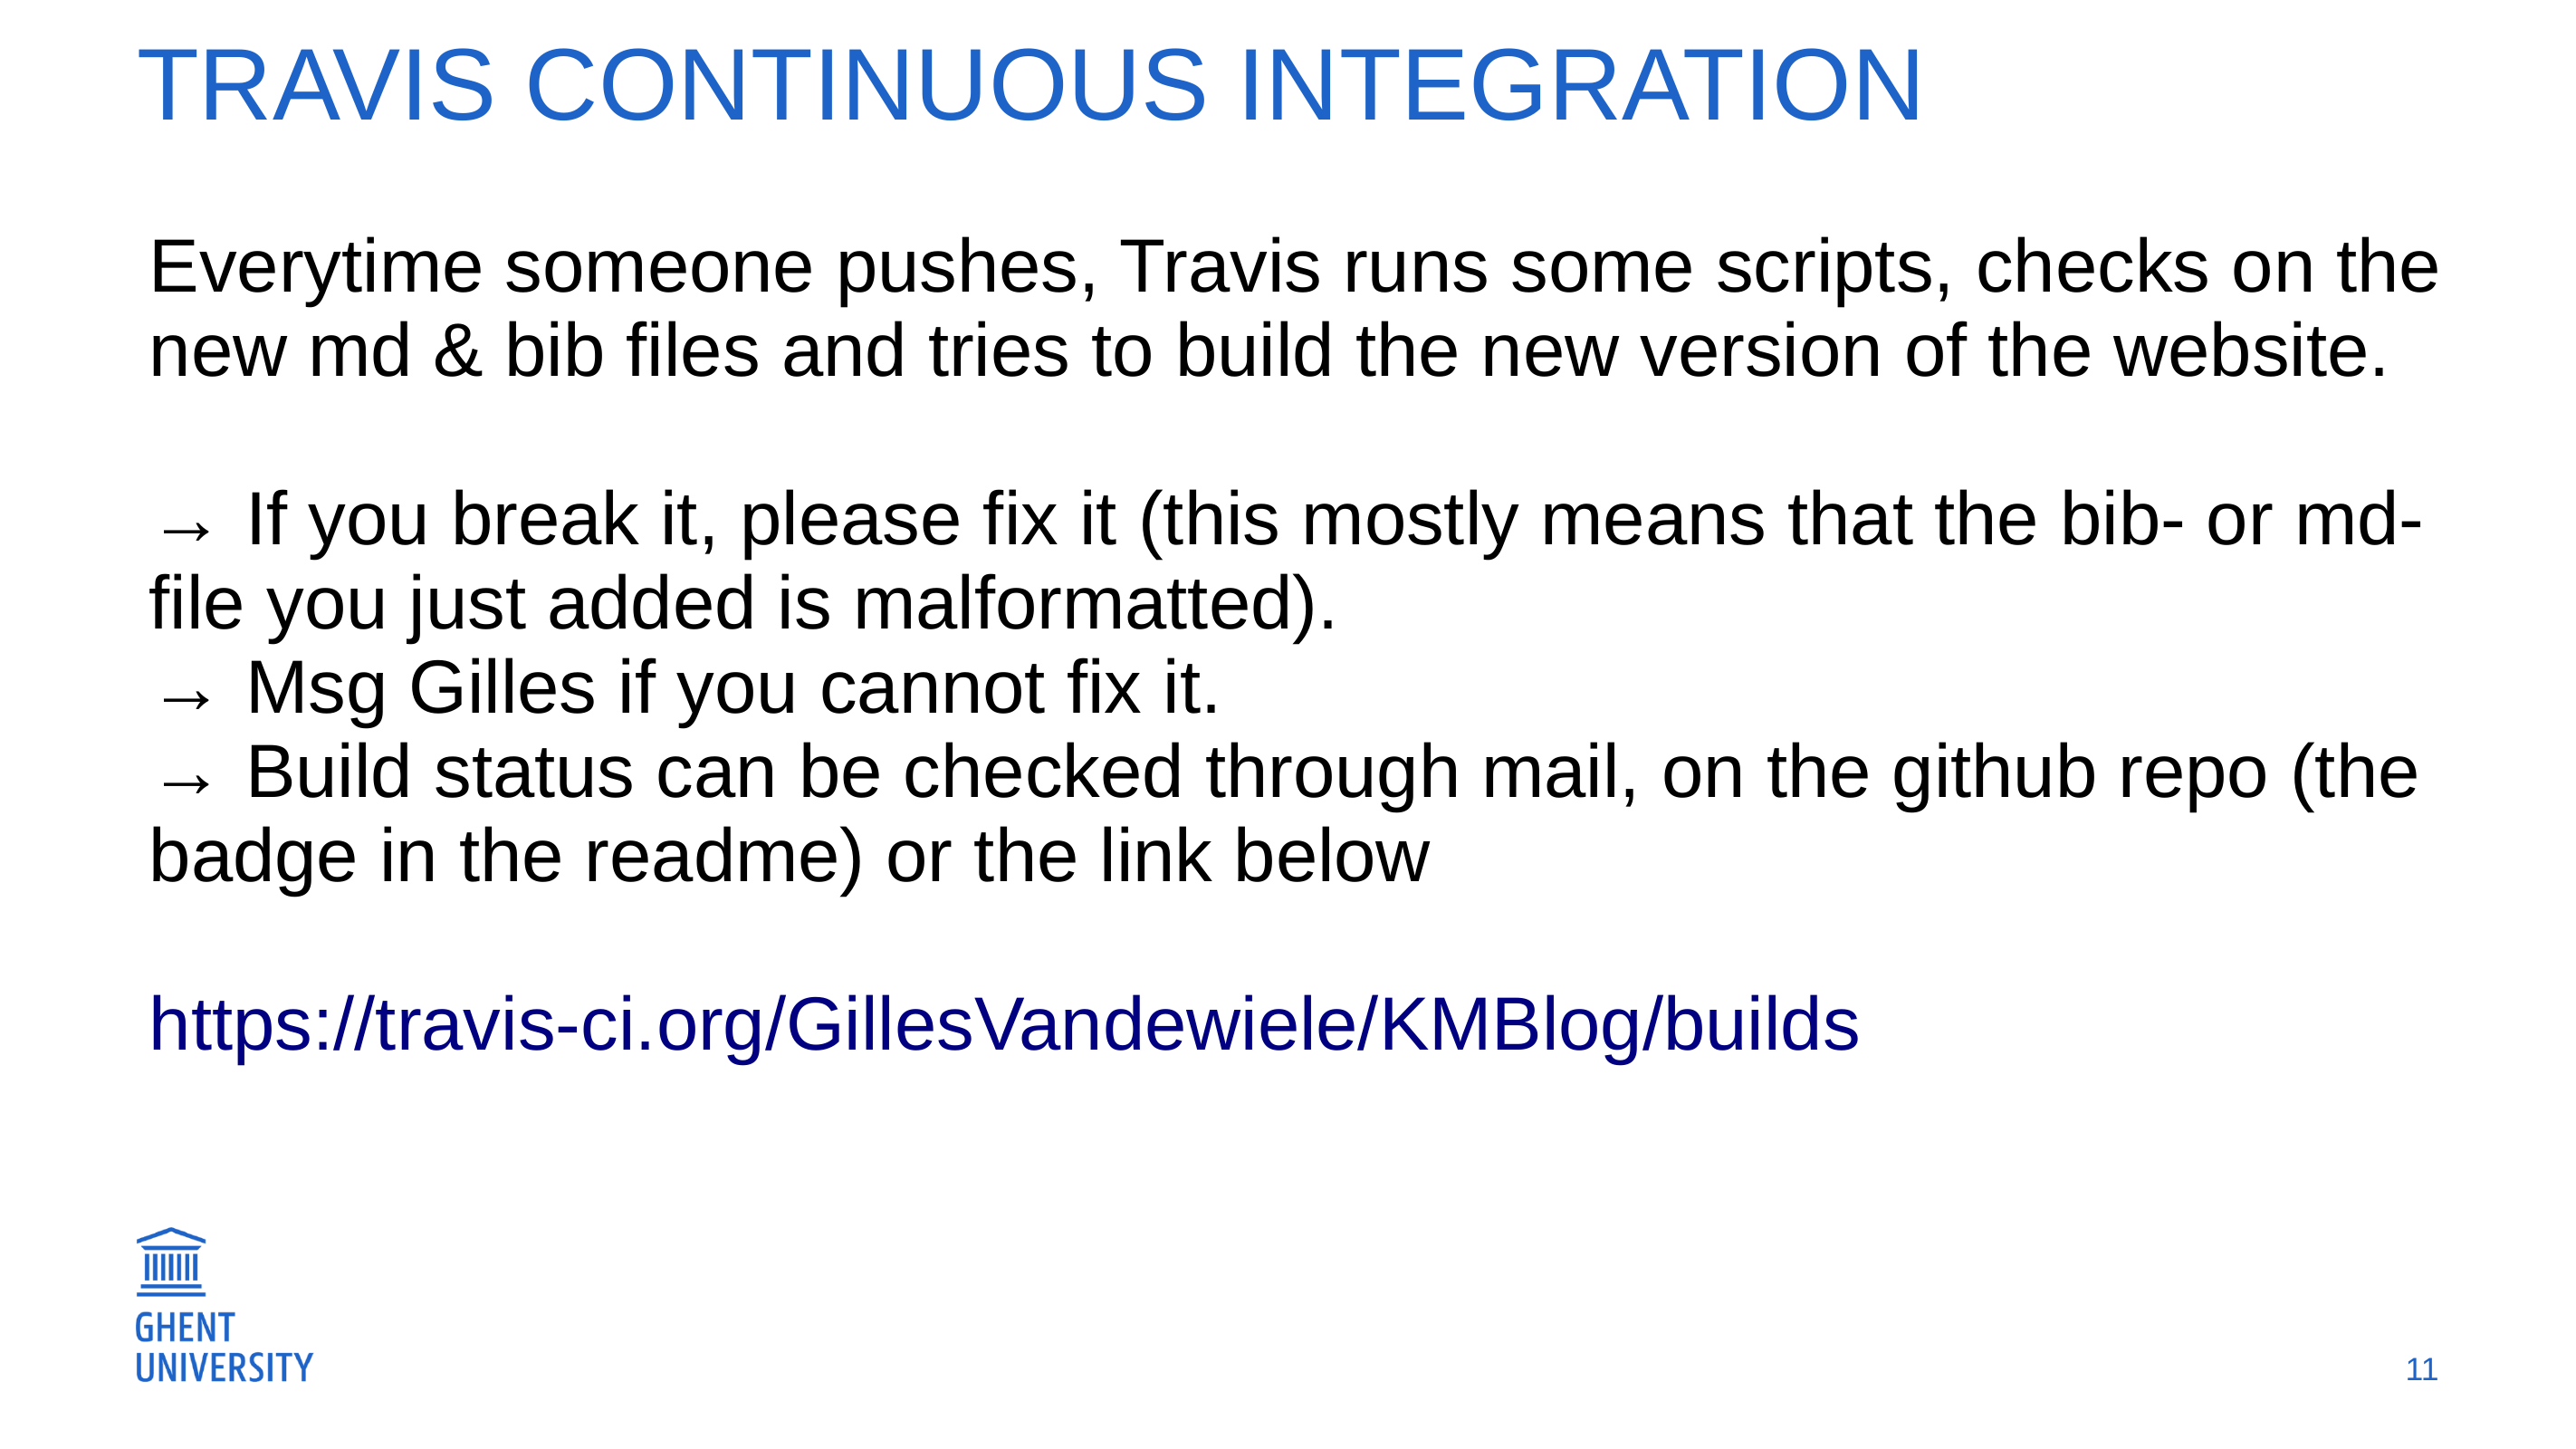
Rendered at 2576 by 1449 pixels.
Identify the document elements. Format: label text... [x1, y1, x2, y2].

slide_number <number> [2315, 1329, 2453, 1407]
picture [68, 1175, 411, 1449]
text_box Everytime someone pushes, Travis runs some scripts, checks on the new md & bib files and tries to build the new version of the website. → If you break it, please fix it (this mostly means that the bib- or md-file you just added is malformatted). → Msg Gilles if you cannot fix it. → Build status can be checked through mail, on the github repo (the badge in the readme) or the link below https://travis-ci.org/GillesVandewiele/KMBlog/builds [136, 217, 2473, 1242]
title Travis Continuous integration [123, 20, 2456, 149]
